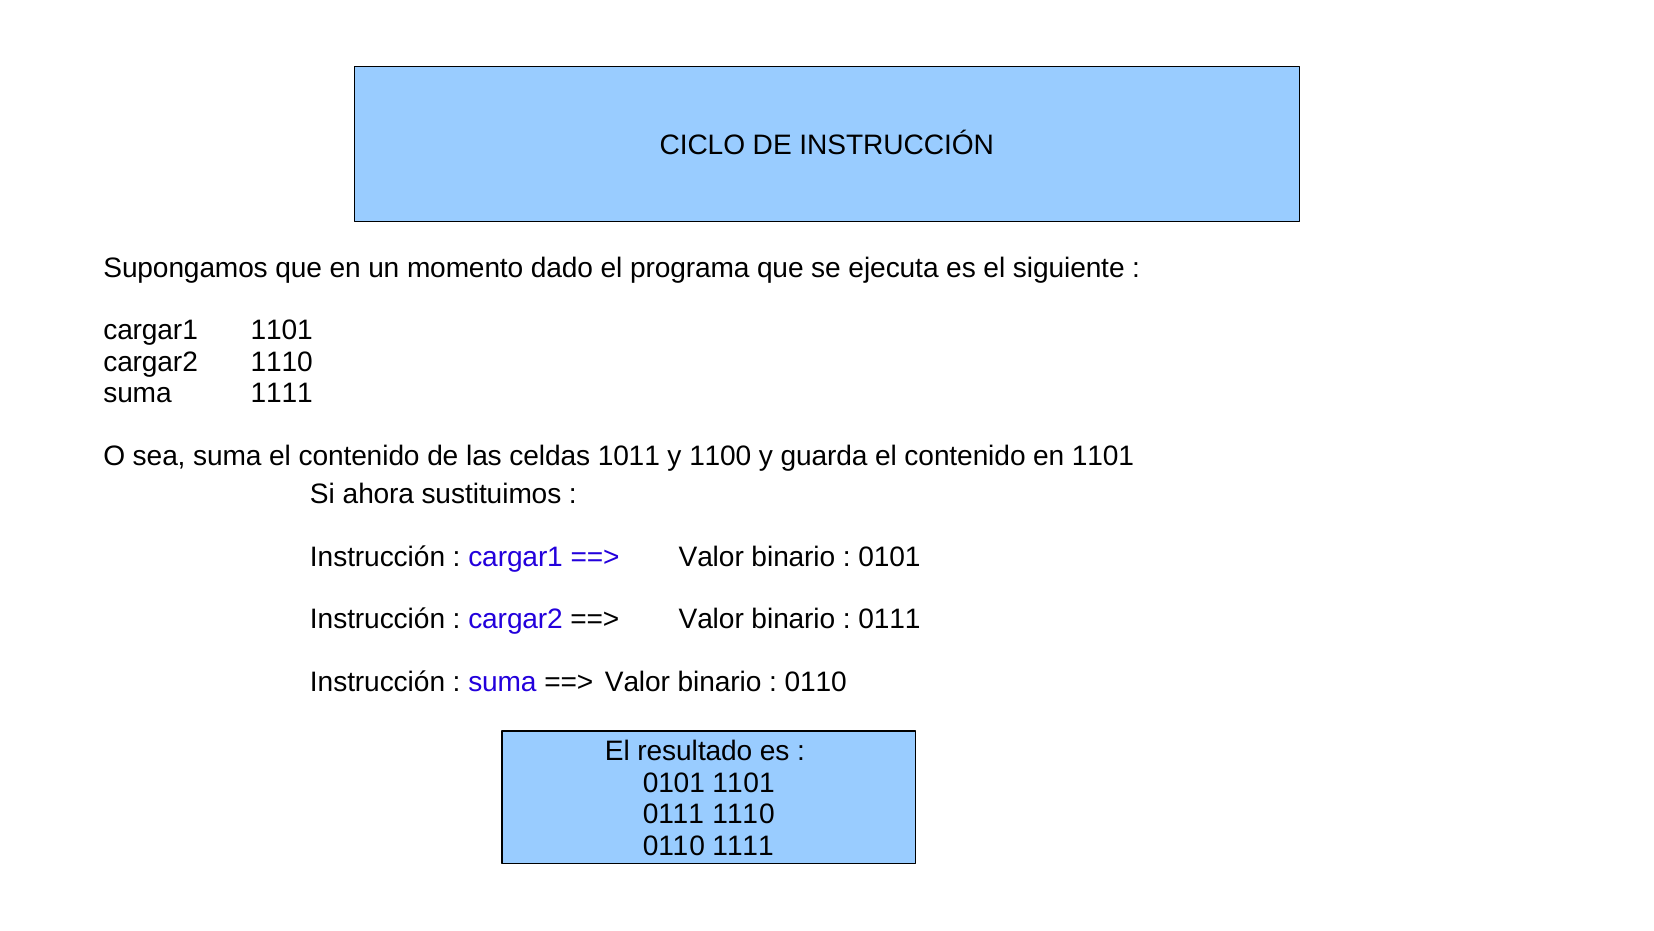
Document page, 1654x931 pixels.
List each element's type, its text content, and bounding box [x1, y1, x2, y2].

text_box Si ahora sustituimos : Instrucción : cargar1 ==> Valor binario : 0101 Instrucción : cargar2 ==> Valor binario : 0111 Instrucción : suma ==> Valor binario : 0110 [295, 509, 1300, 665]
text_box CICLO DE INSTRUCCIÓN [354, 66, 1300, 222]
text_box Supongamos que en un momento dado el programa que se ejecuta es el siguiente : cargar1 1101 cargar2 1110 suma 1111 O sea, suma el contenido de las celdas 1011 y 1100 y guarda el contenido en 1101 [88, 287, 1507, 466]
text_box El resultado es : 0101 1101 0111 1110 0110 1111 [502, 730, 916, 864]
